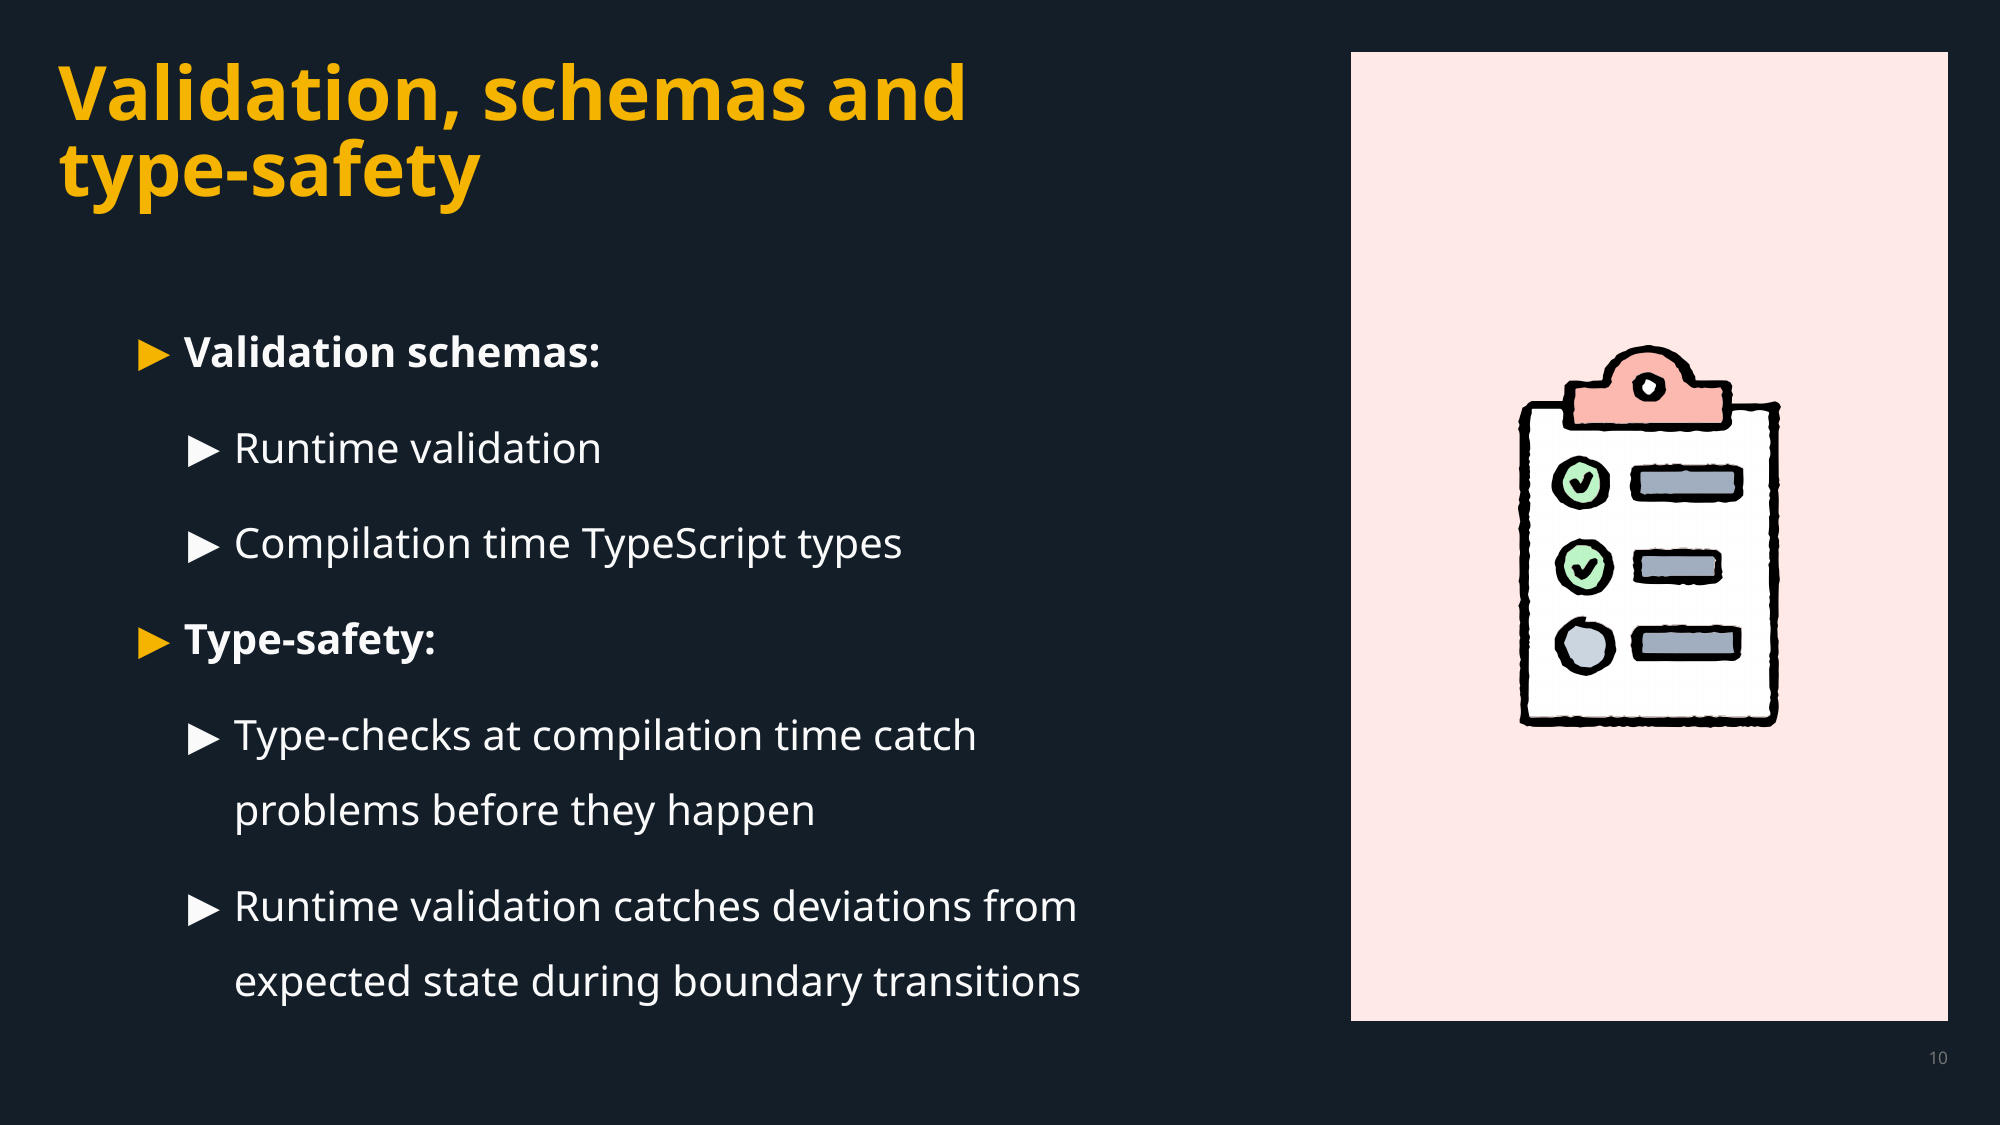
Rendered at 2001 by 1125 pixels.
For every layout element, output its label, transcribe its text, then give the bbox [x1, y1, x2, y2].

text_box Validation schemas: Runtime validation Compilation time TypeScript types Type-safety: Type-checks at compilation time catch problems before they happen Runtime validation catches deviations from expected state during boundary transitions [58, 300, 1150, 1000]
text_box Validation, schemas and type-safety [58, 59, 1132, 211]
slide_number <number> [1827, 1047, 1948, 1072]
picture [1351, 52, 1948, 1021]
